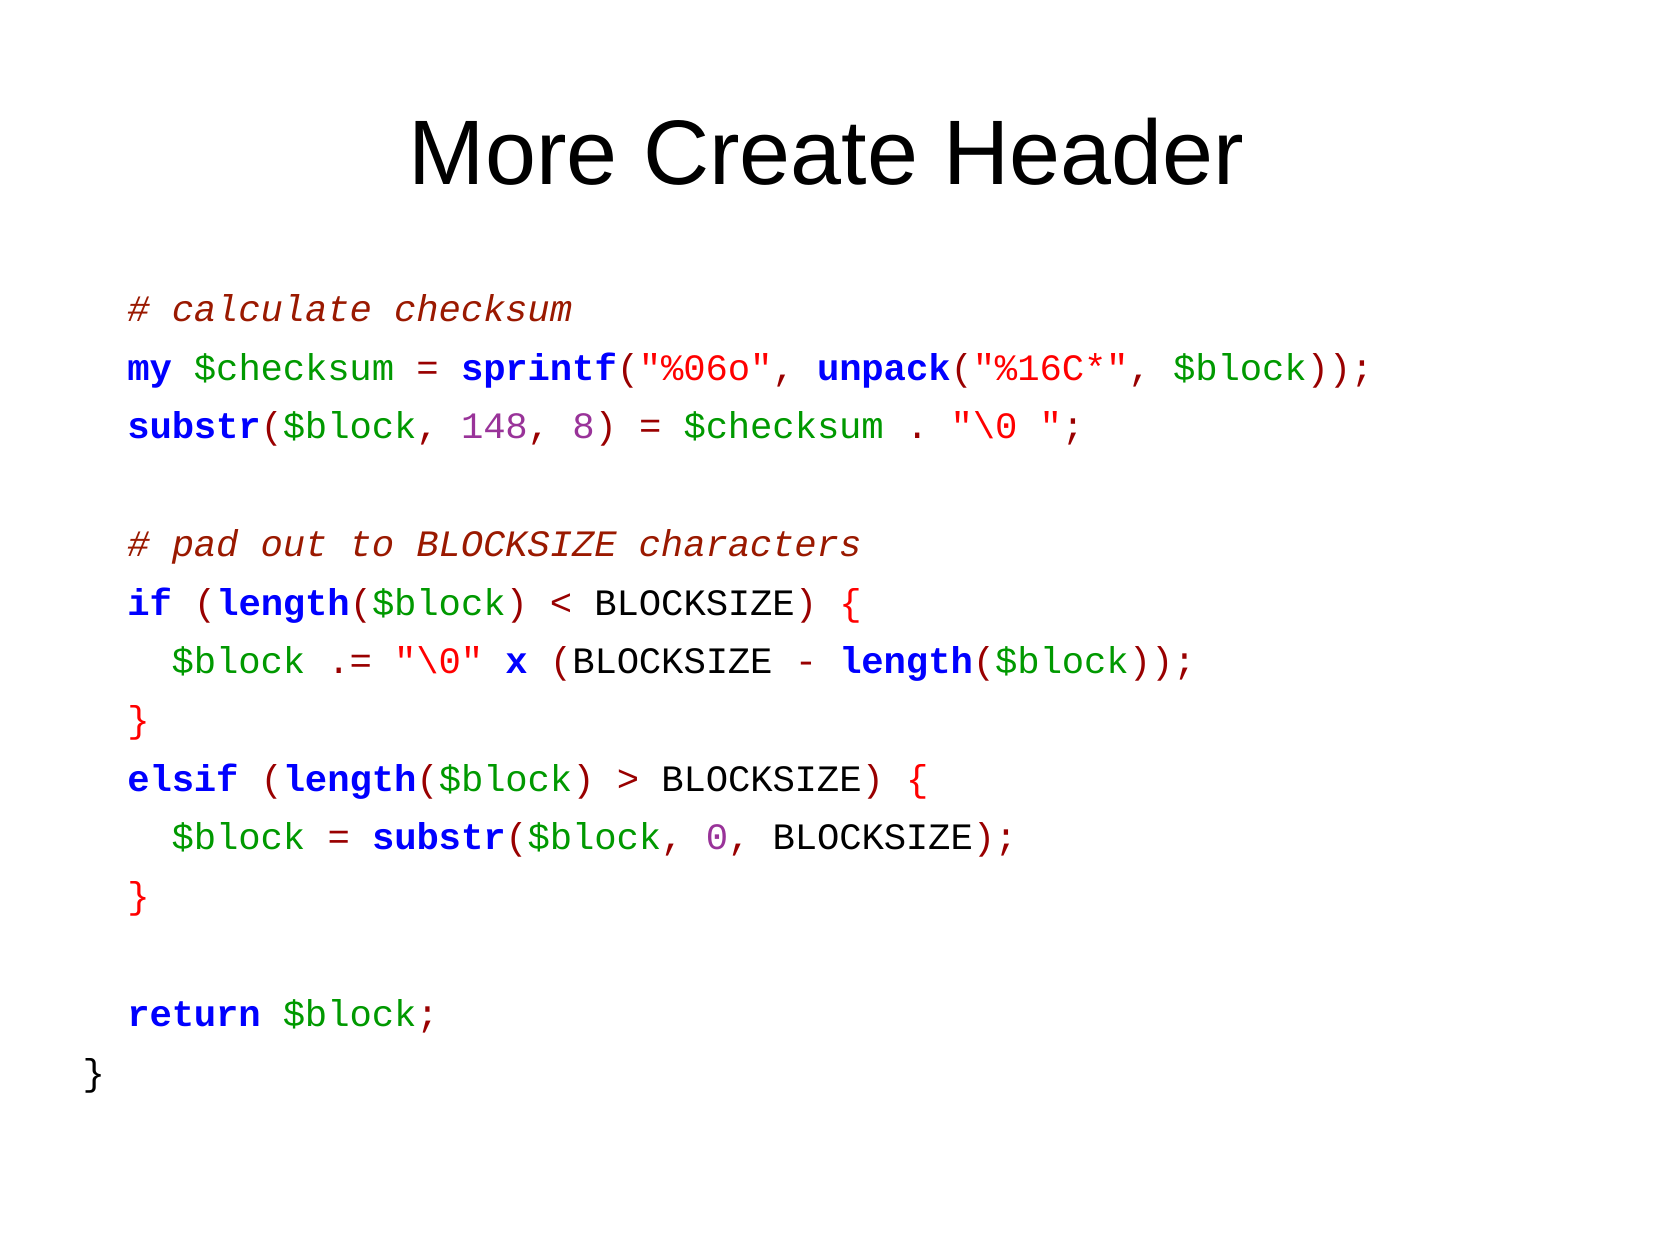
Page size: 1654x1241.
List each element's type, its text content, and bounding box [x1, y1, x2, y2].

title More Create Header [82, 49, 1571, 257]
list # calculate checksum my $checksum = sprintf("%06o", unpack("%16C*", $block)); substr($block, 148, 8) = $checksum . "\0 "; # pad out to BLOCKSIZE characters if (length($block) < BLOCKSIZE) { $block .= "\0" x (BLOCKSIZE - length($block)); } elsif (length($block) > BLOCKSIZE) { $block = substr($block, 0, BLOCKSIZE); } return $block; } [82, 290, 1571, 1109]
